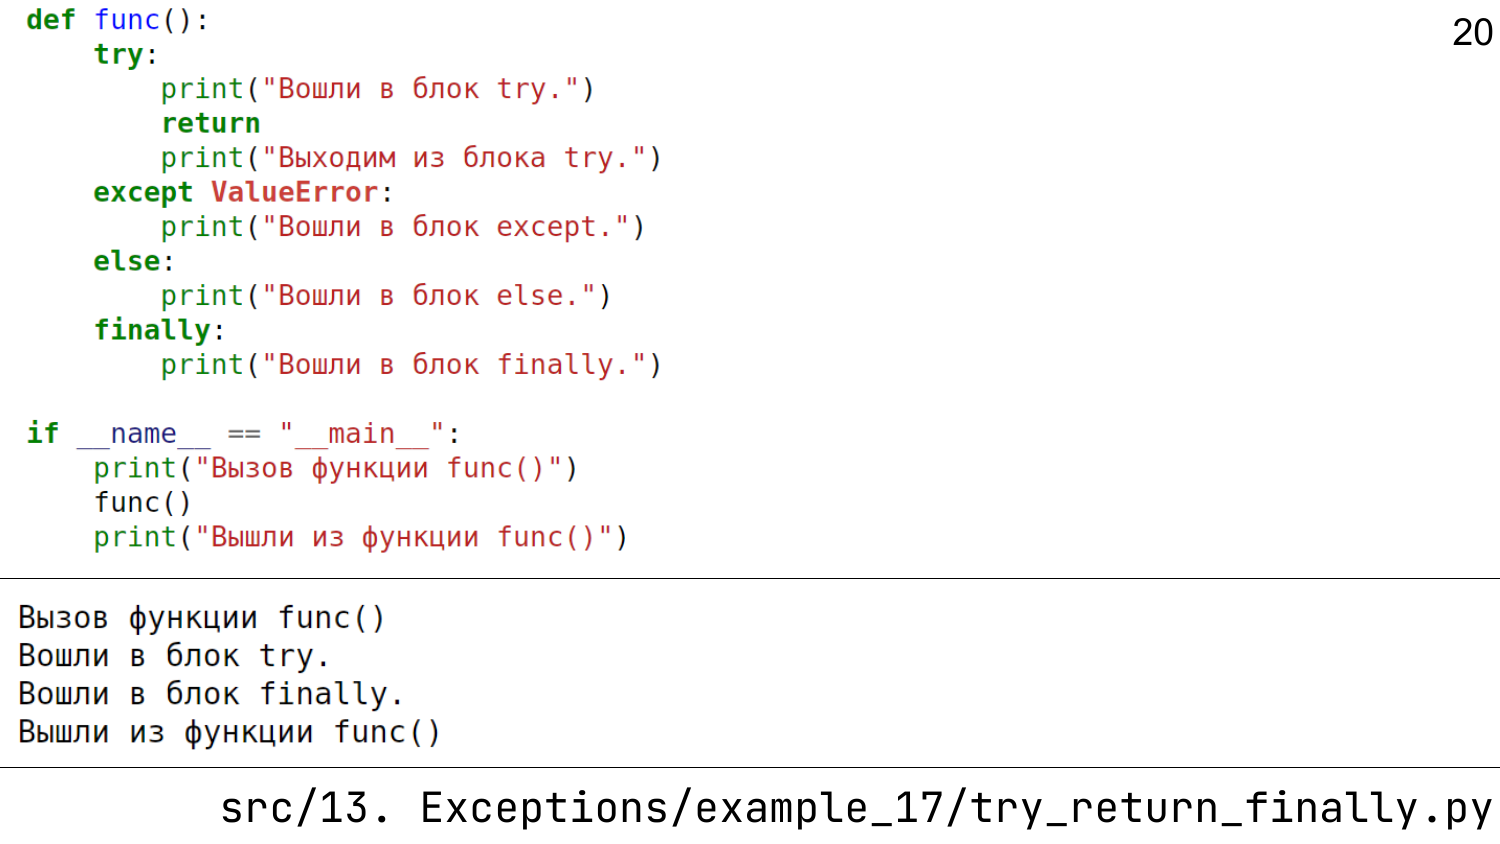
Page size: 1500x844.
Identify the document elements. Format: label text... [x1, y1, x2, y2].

picture [17, 1, 670, 562]
title src/13. Exceptions/example_17/try_return_finally.py [6, 773, 1495, 843]
picture [11, 590, 444, 754]
